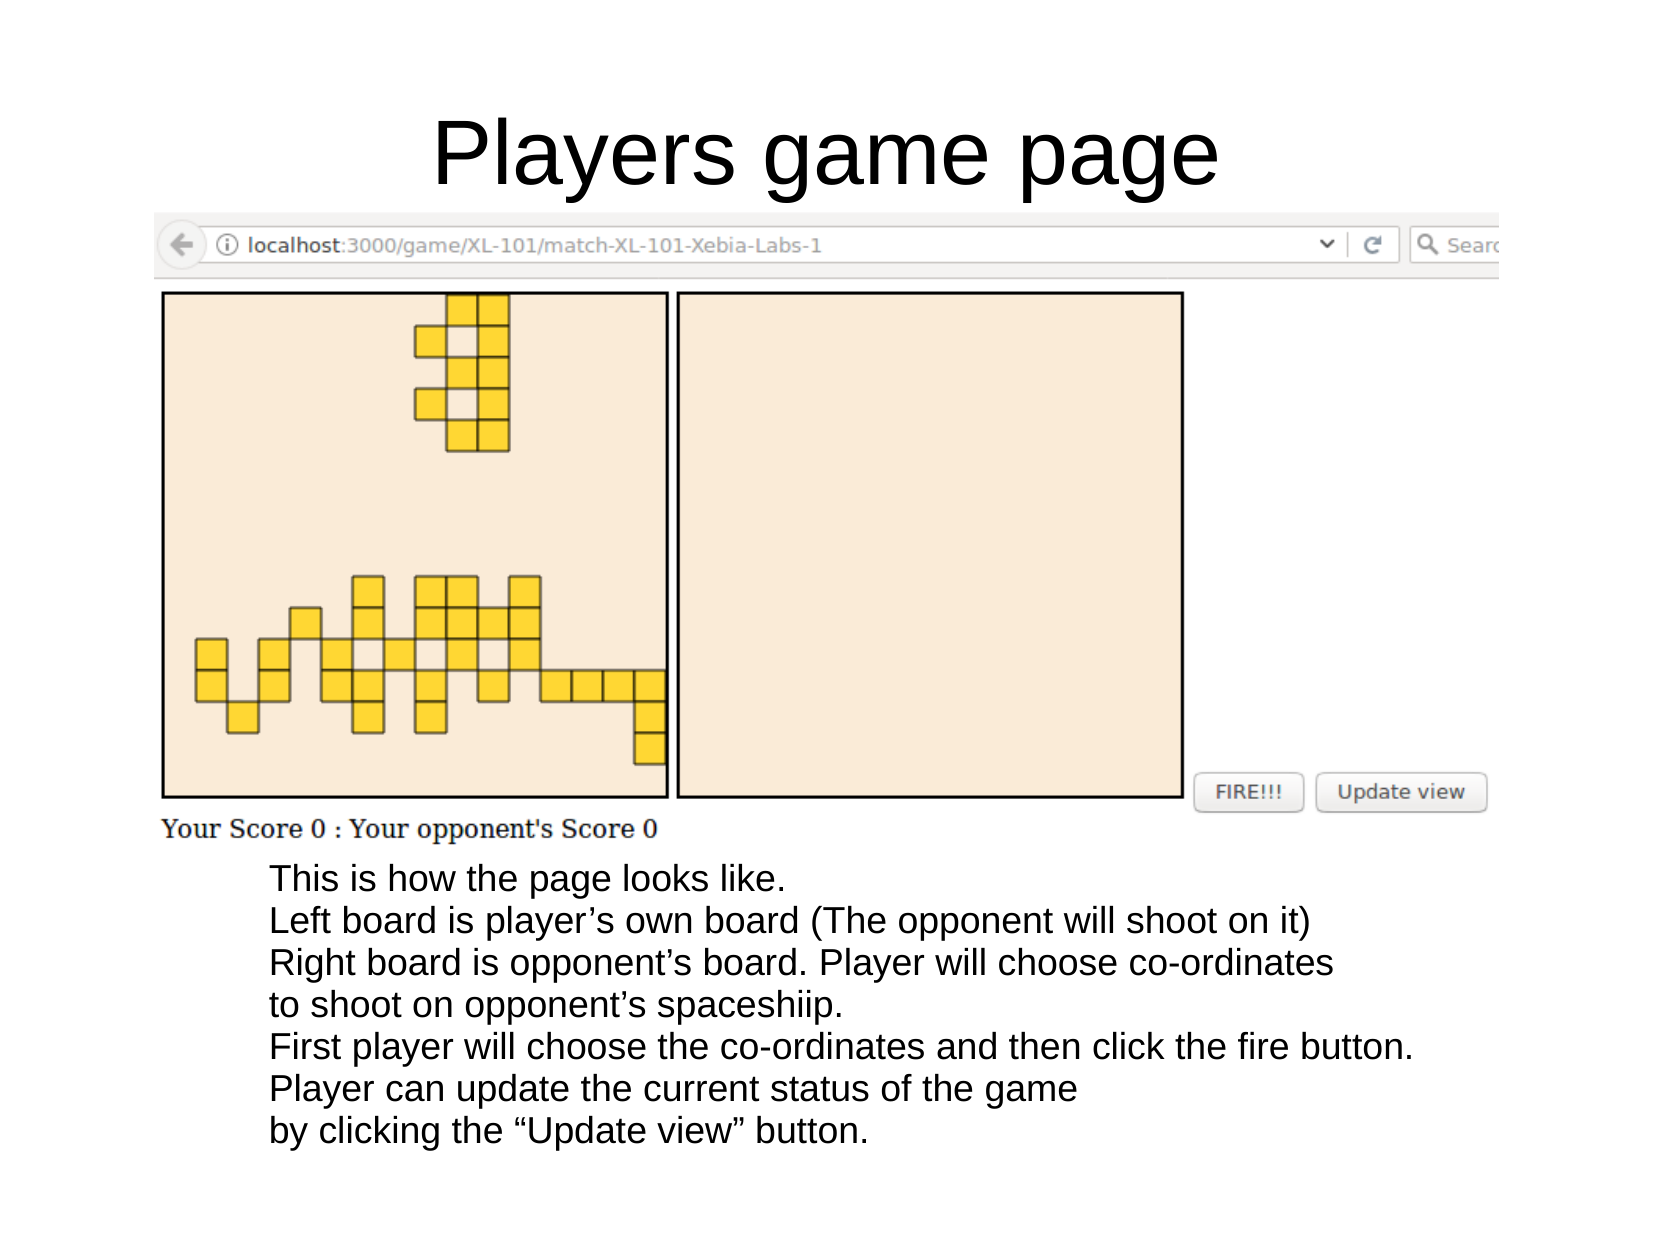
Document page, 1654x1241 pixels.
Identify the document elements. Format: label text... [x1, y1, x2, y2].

title Players game page [82, 49, 1571, 257]
picture [154, 212, 1499, 1087]
text_box This is how the page looks like. Left board is player’s own board (The opponent will shoot on it) Right board is opponent’s board. Player will choose co-ordinates to shoot on opponent’s spaceshiip. First player will choose the co-ordinates and then click the fire button. Player can update the current status of the game by clicking the “Update view” button. [253, 850, 1431, 1160]
